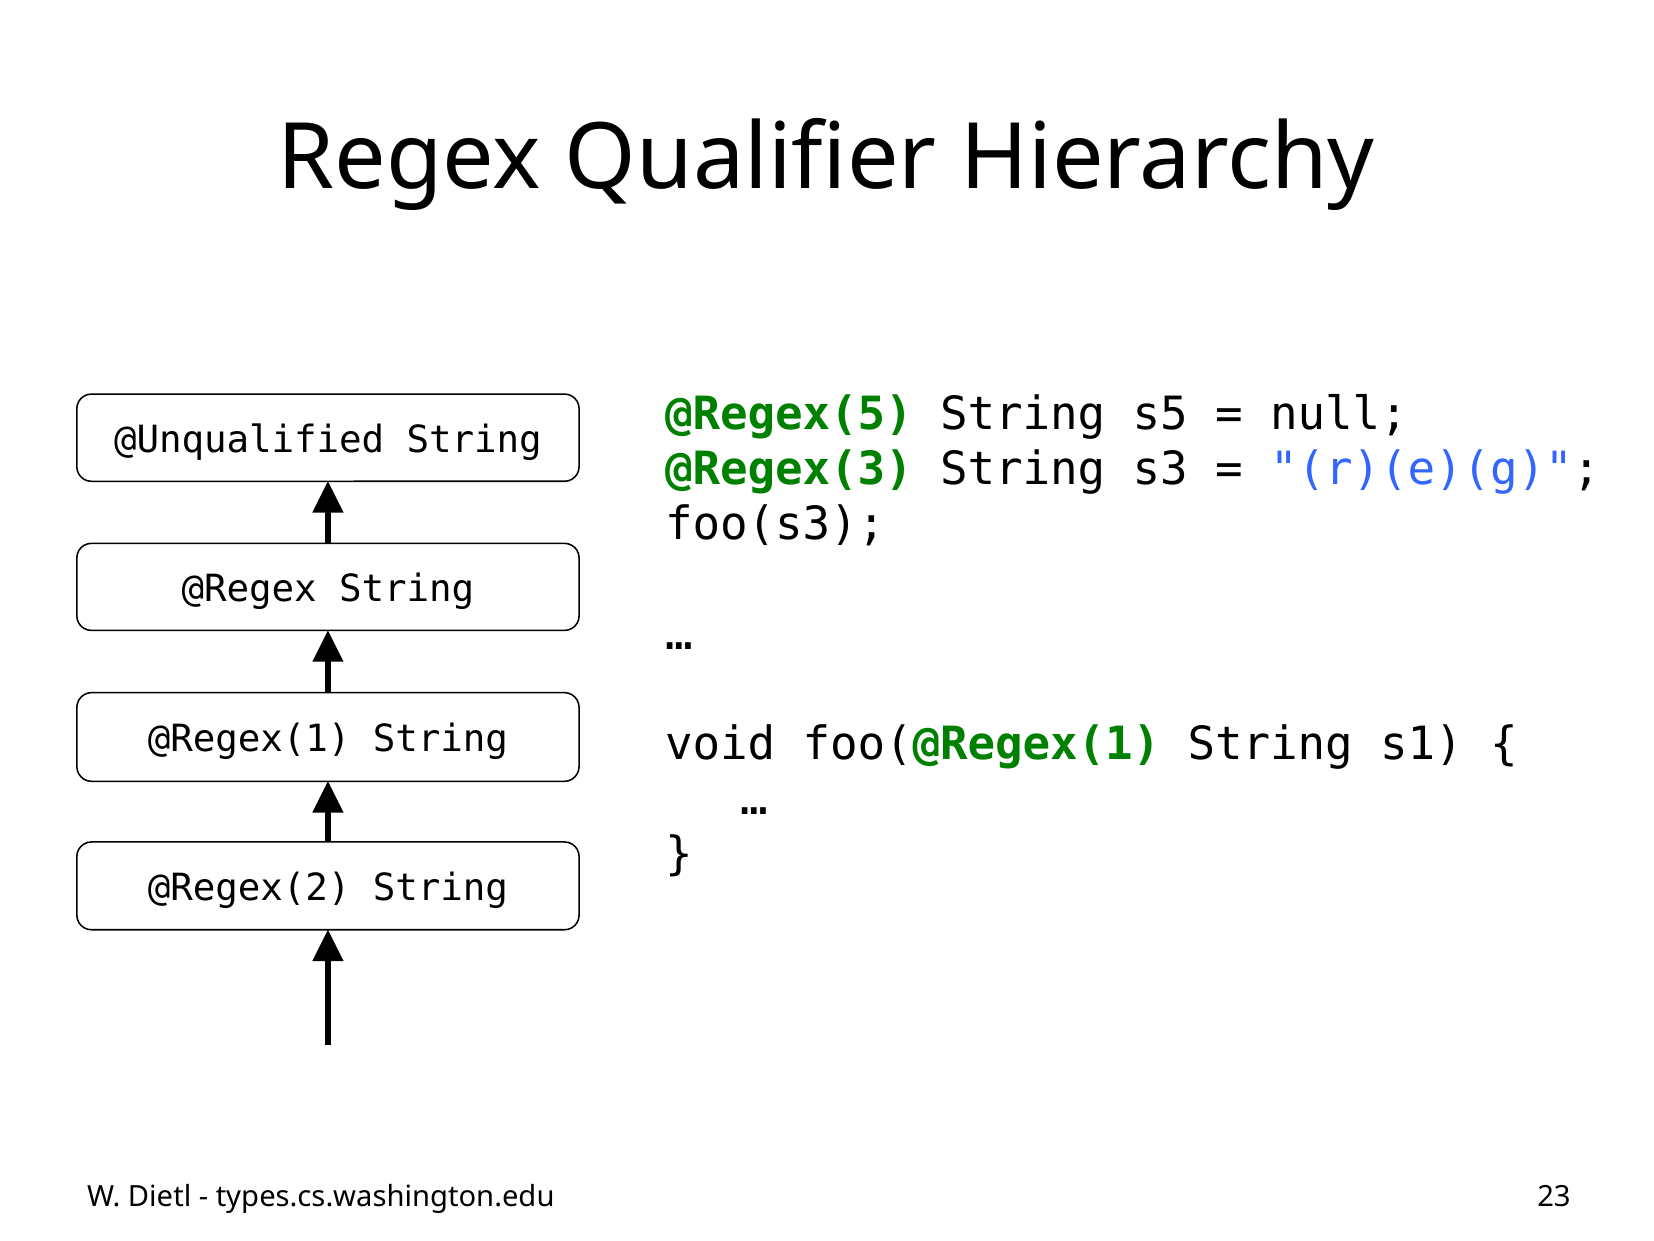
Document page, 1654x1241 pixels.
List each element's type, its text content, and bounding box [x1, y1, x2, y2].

text_box @Regex(5) String s5 = null; @Regex(3) String s3 = "(r)(e)(g)"; foo(s3); … void foo(@Regex(1) String s1) { … } [650, 376, 1624, 887]
text_box @Unqualified String [76, 394, 580, 482]
text_box @Regex(2) String [76, 841, 580, 930]
text_box @Regex(1) String [76, 692, 580, 782]
text_box @Regex String [76, 543, 580, 631]
title Regex Qualifier Hierarchy [82, 49, 1571, 257]
